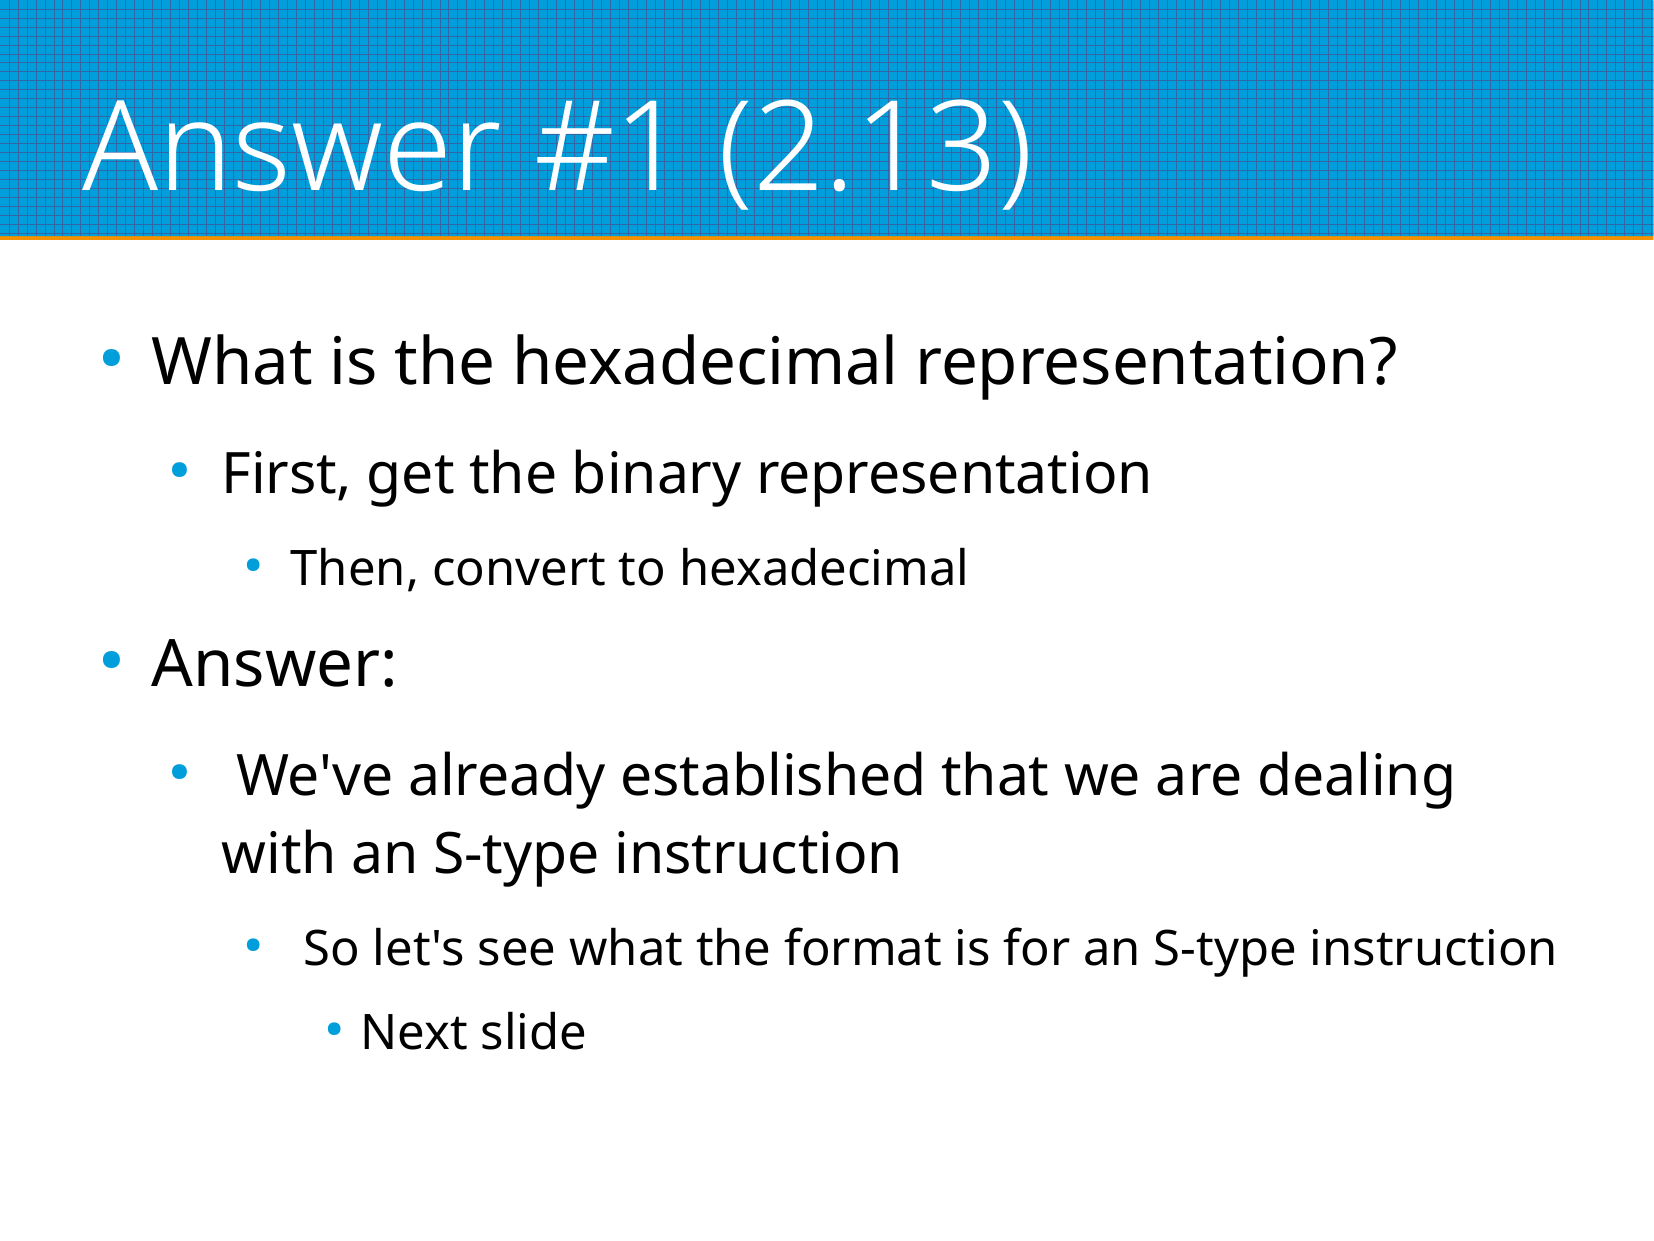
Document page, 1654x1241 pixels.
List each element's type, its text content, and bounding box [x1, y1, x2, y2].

title Answer #1 (2.13) [82, 19, 1571, 227]
list What is the hexadecimal representation? First, get the binary representation Then, convert to hexadecimal Answer: We've already established that we are dealing with an S-type instruction So let's see what the format is for an S-type instruction Next slide [82, 314, 1563, 1093]
